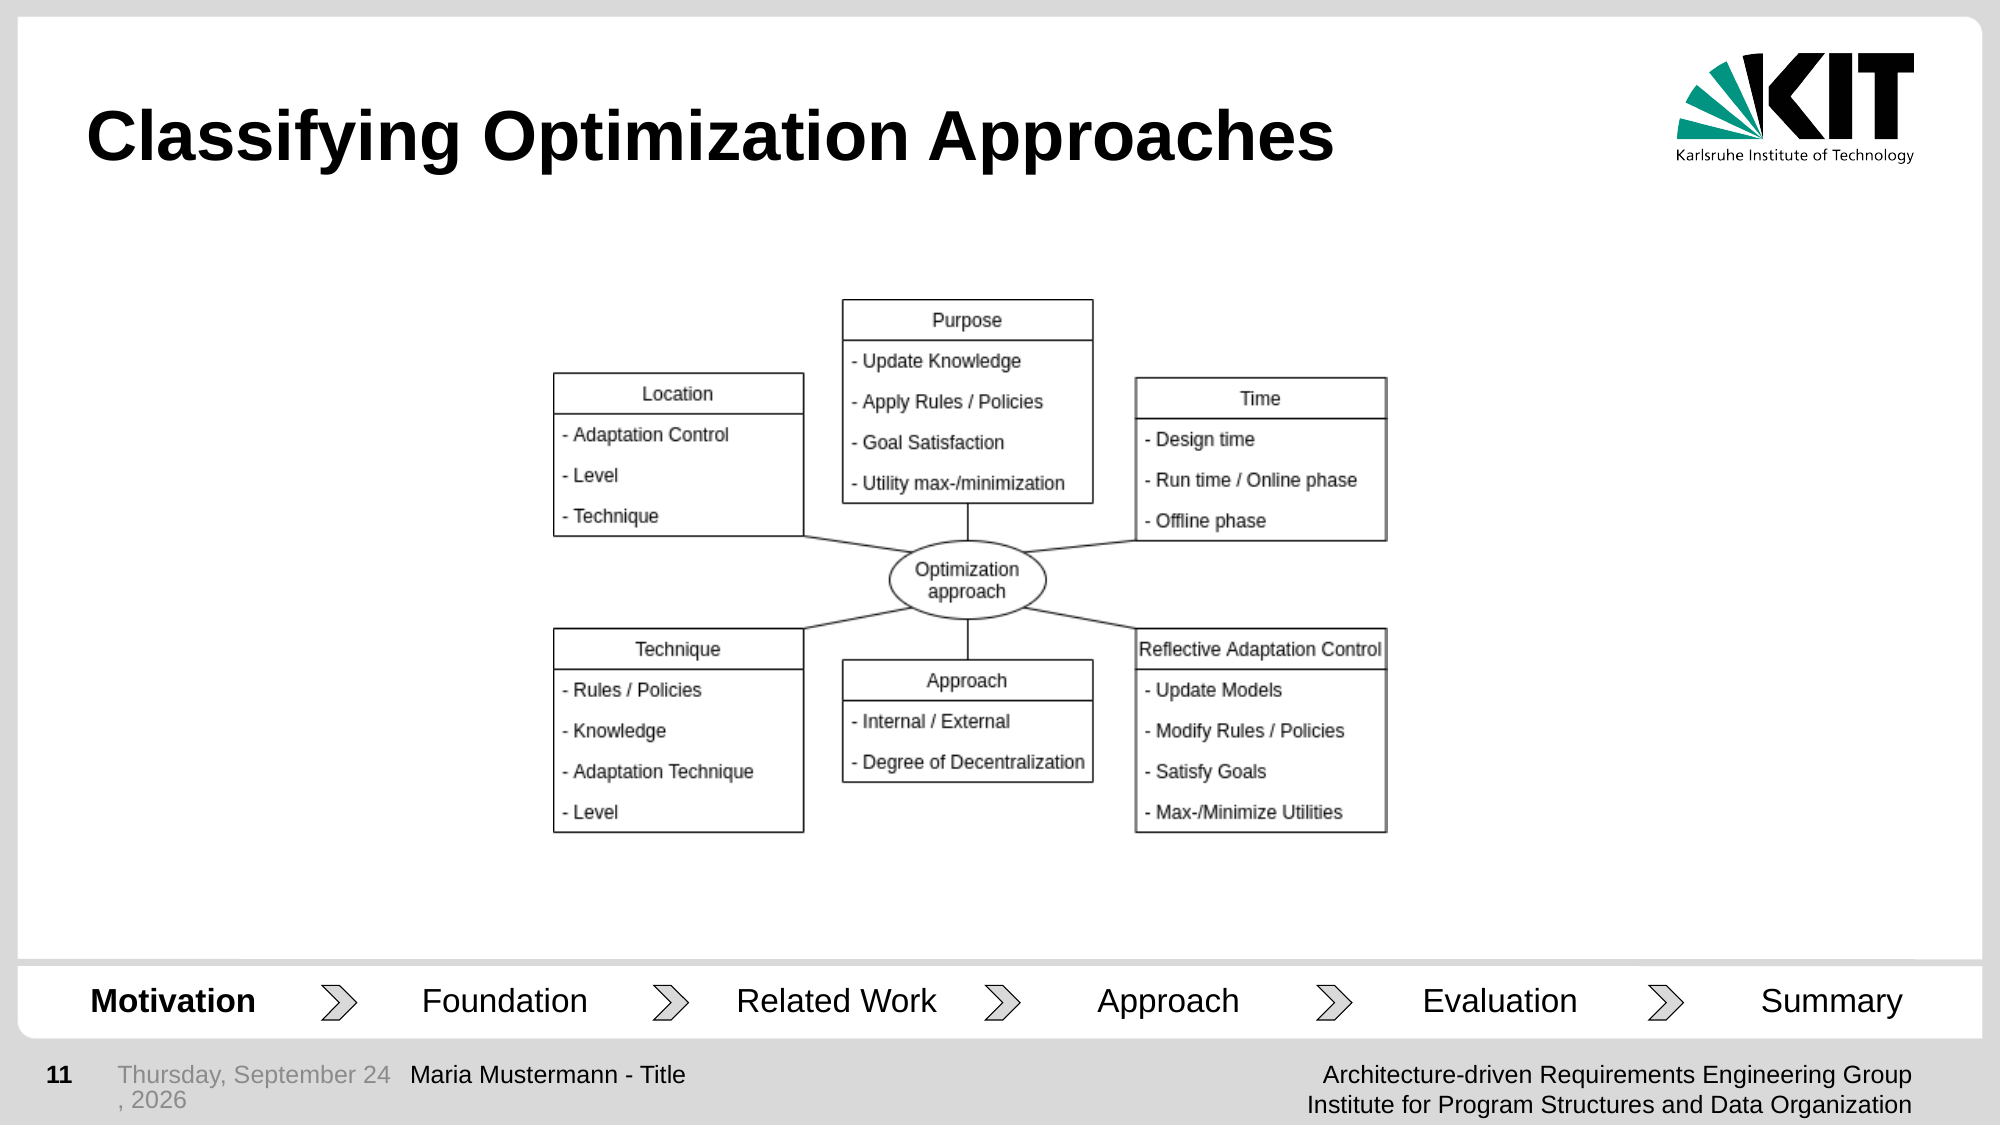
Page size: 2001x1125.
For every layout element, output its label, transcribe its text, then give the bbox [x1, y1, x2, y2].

slide_number <number> [45, 1058, 118, 1119]
text_box Approach [1082, 971, 1255, 1027]
text_box [322, 985, 357, 1021]
text_box Motivation [49, 971, 298, 1027]
text_box Foundation [381, 971, 630, 1027]
text_box Summary [1708, 971, 1957, 1027]
text_box [1648, 985, 1684, 1021]
title Classifying Optimization Approaches [86, 72, 1592, 176]
picture [0, 0, 2000, 1125]
slide_number Friday, June 18, 2021 [118, 1058, 397, 1119]
text_box Evaluation [1407, 971, 1594, 1027]
text_box [985, 985, 1021, 1021]
text_box Related Work [721, 971, 953, 1027]
text_box [1317, 985, 1352, 1021]
text_box [653, 985, 689, 1021]
